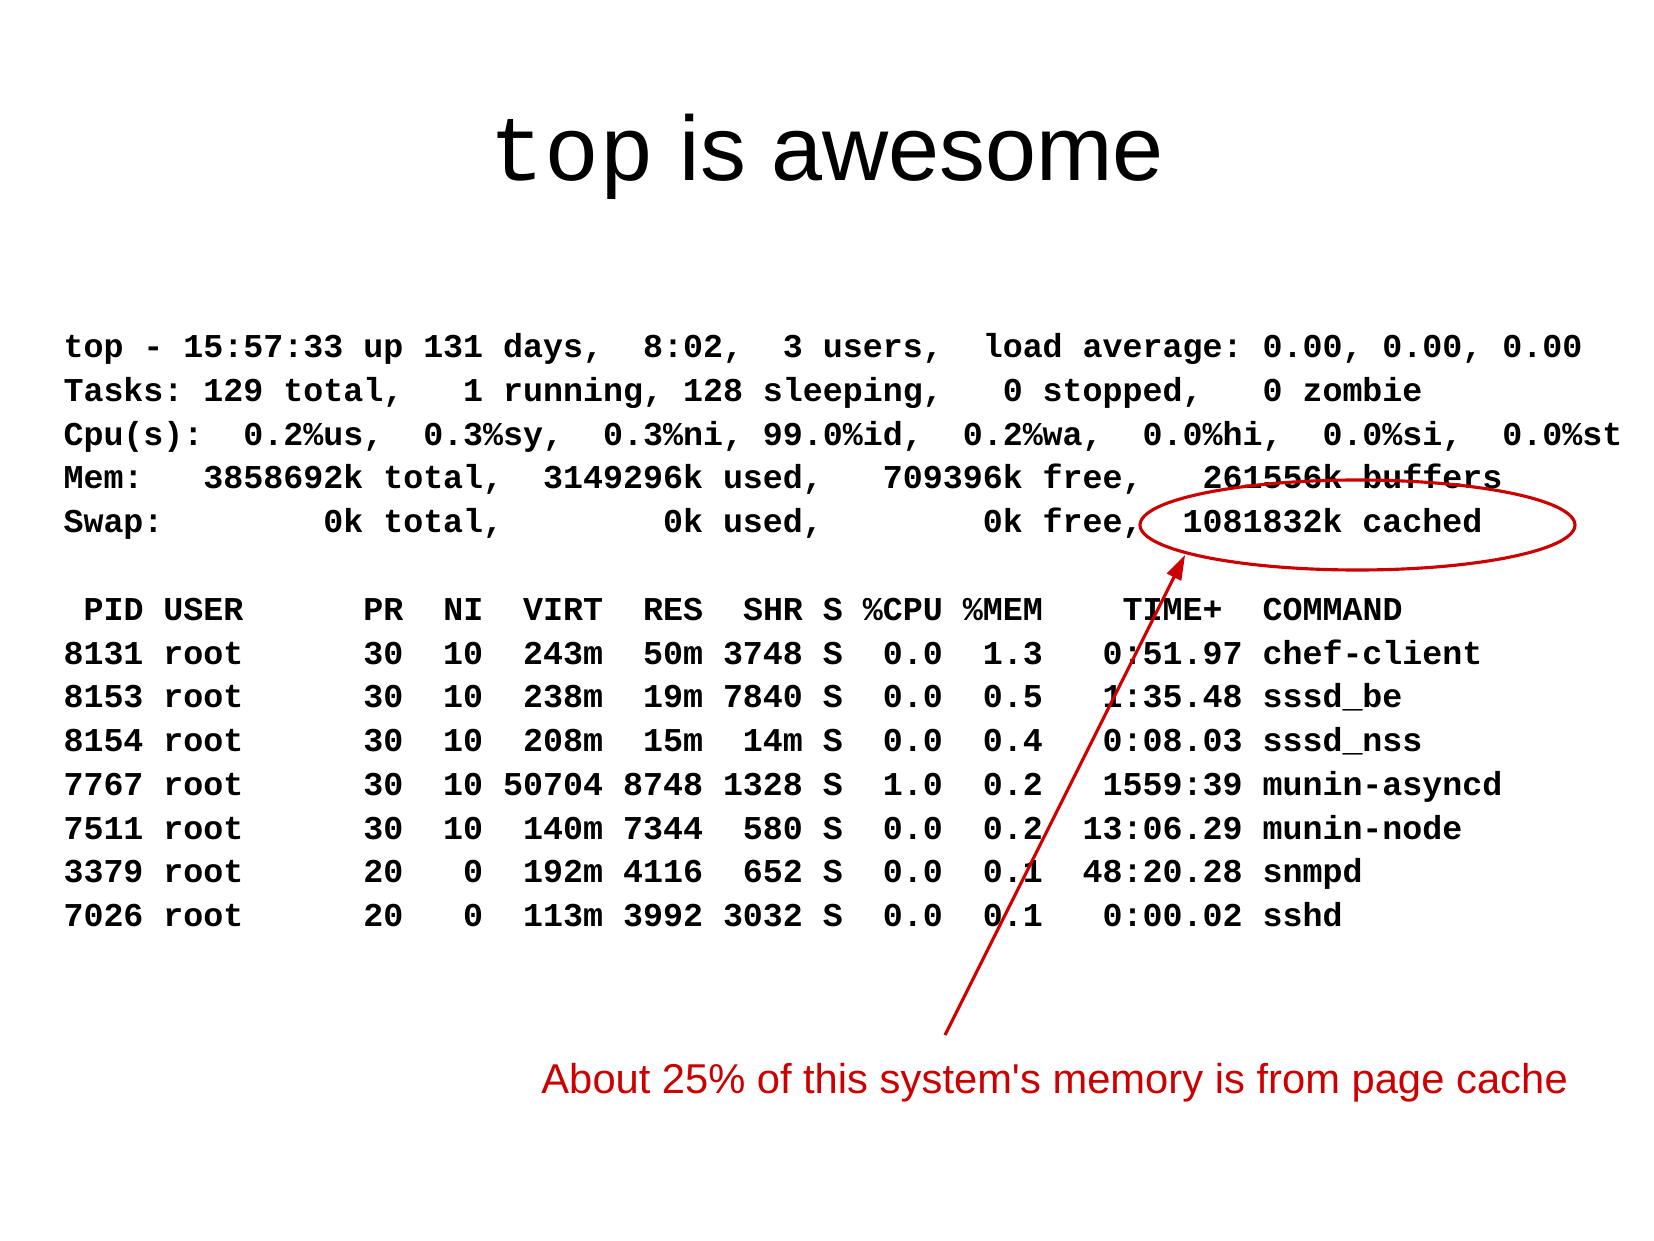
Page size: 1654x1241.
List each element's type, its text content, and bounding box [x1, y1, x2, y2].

text_box About 25% of this system's memory is from page cache [526, 1048, 1583, 1110]
list top - 15:57:33 up 131 days, 8:02, 3 users, load average: 0.00, 0.00, 0.00 Tasks: 129 total, 1 running, 128 sleeping, 0 stopped, 0 zombie Cpu(s): 0.2%us, 0.3%sy, 0.3%ni, 99.0%id, 0.2%wa, 0.0%hi, 0.0%si, 0.0%st Mem: 3858692k total, 3149296k used, 709396k free, 261556k buffers Swap: 0k total, 0k used, 0k free, 1081832k cached PID USER PR NI VIRT RES SHR S %CPU %MEM TIME+ COMMAND 8131 root 30 10 243m 50m 3748 S 0.0 1.3 0:51.97 chef-client 8153 root 30 10 238m 19m 7840 S 0.0 0.5 1:35.48 sssd_be 8154 root 30 10 208m 15m 14m S 0.0 0.4 0:08.03 sssd_nss 7767 root 30 10 50704 8748 1328 S 1.0 0.2 1559:39 munin-asyncd 7511 root 30 10 140m 7344 580 S 0.0 0.2 13:06.29 munin-node 3379 root 20 0 192m 4116 652 S 0.0 0.1 48:20.28 snmpd 7026 root 20 0 113m 3992 3032 S 0.0 0.1 0:00.02 sshd [63, 330, 1654, 934]
list top - 15:57:33 up 131 days, 8:02, 3 users, load average: 0.00, 0.00, 0.00 Tasks: 129 total, 1 running, 128 sleeping, 0 stopped, 0 zombie Cpu(s): 0.2%us, 0.3%sy, 0.3%ni, 99.0%id, 0.2%wa, 0.0%hi, 0.0%si, 0.0%st Mem: 3858692k total, 3149296k used, 709396k free, 261556k buffers Swap: 0k total, 0k used, 0k free, 1081832k cached PID USER PR NI VIRT RES SHR S %CPU %MEM TIME+ COMMAND 8131 root 30 10 243m 50m 3748 S 0.0 1.3 0:51.97 chef-client 8153 root 30 10 238m 19m 7840 S 0.0 0.5 1:35.48 sssd_be 8154 root 30 10 208m 15m 14m S 0.0 0.4 0:08.03 sssd_nss 7767 root 30 10 50704 8748 1328 S 1.0 0.2 1559:39 munin-asyncd 7511 root 30 10 140m 7344 580 S 0.0 0.2 13:06.29 munin-node 3379 root 20 0 192m 4116 652 S 0.0 0.1 48:20.28 snmpd 7026 root 20 0 113m 3992 3032 S 0.0 0.1 0:00.02 sshd [1142, 482, 1573, 568]
title top is awesome [82, 49, 1571, 257]
